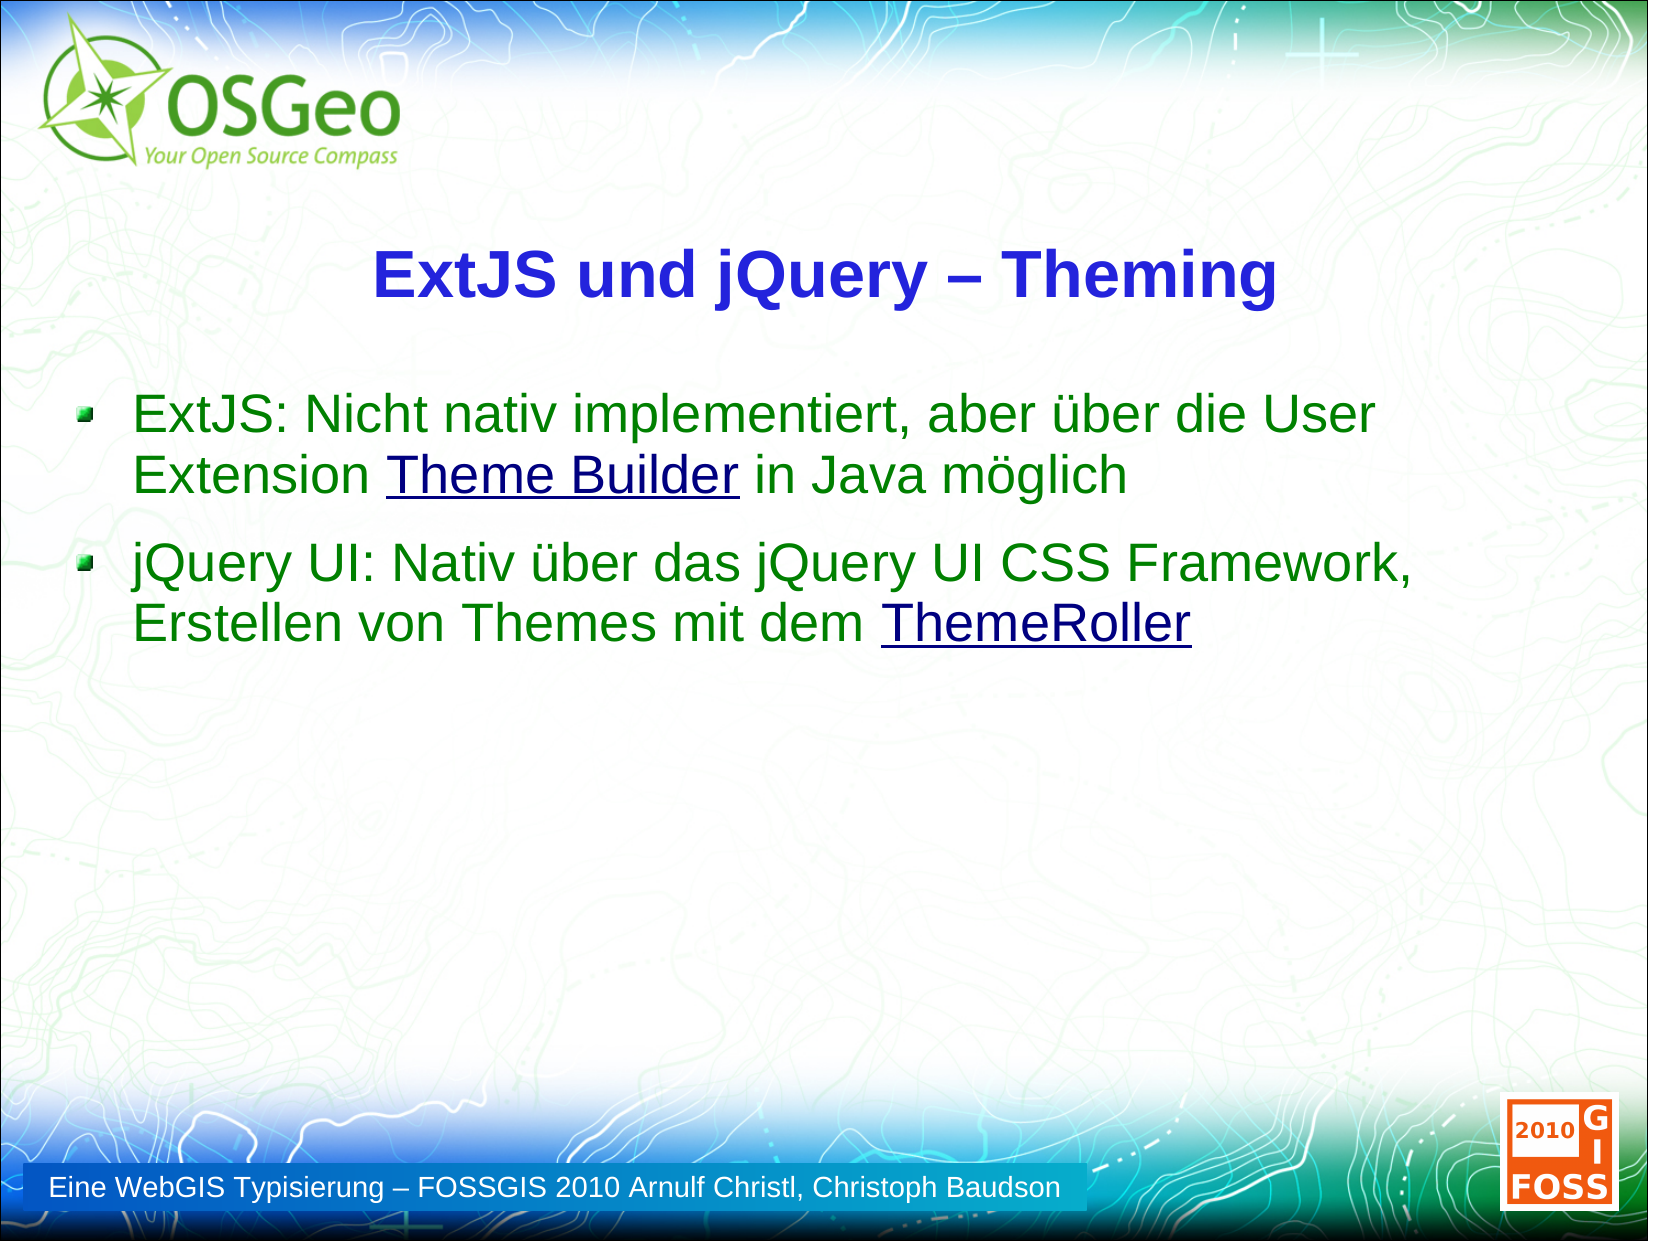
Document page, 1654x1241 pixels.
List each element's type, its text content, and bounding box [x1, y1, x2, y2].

picture [1, 1, 1647, 1240]
title ExtJS und jQuery – Theming [82, 208, 1571, 342]
list ExtJS: Nicht nativ implementiert, aber über die User Extension Theme Builder in Java möglich jQuery UI: Nativ über das jQuery UI CSS Framework, Erstellen von Themes mit dem ThemeRoller [76, 383, 1565, 1188]
